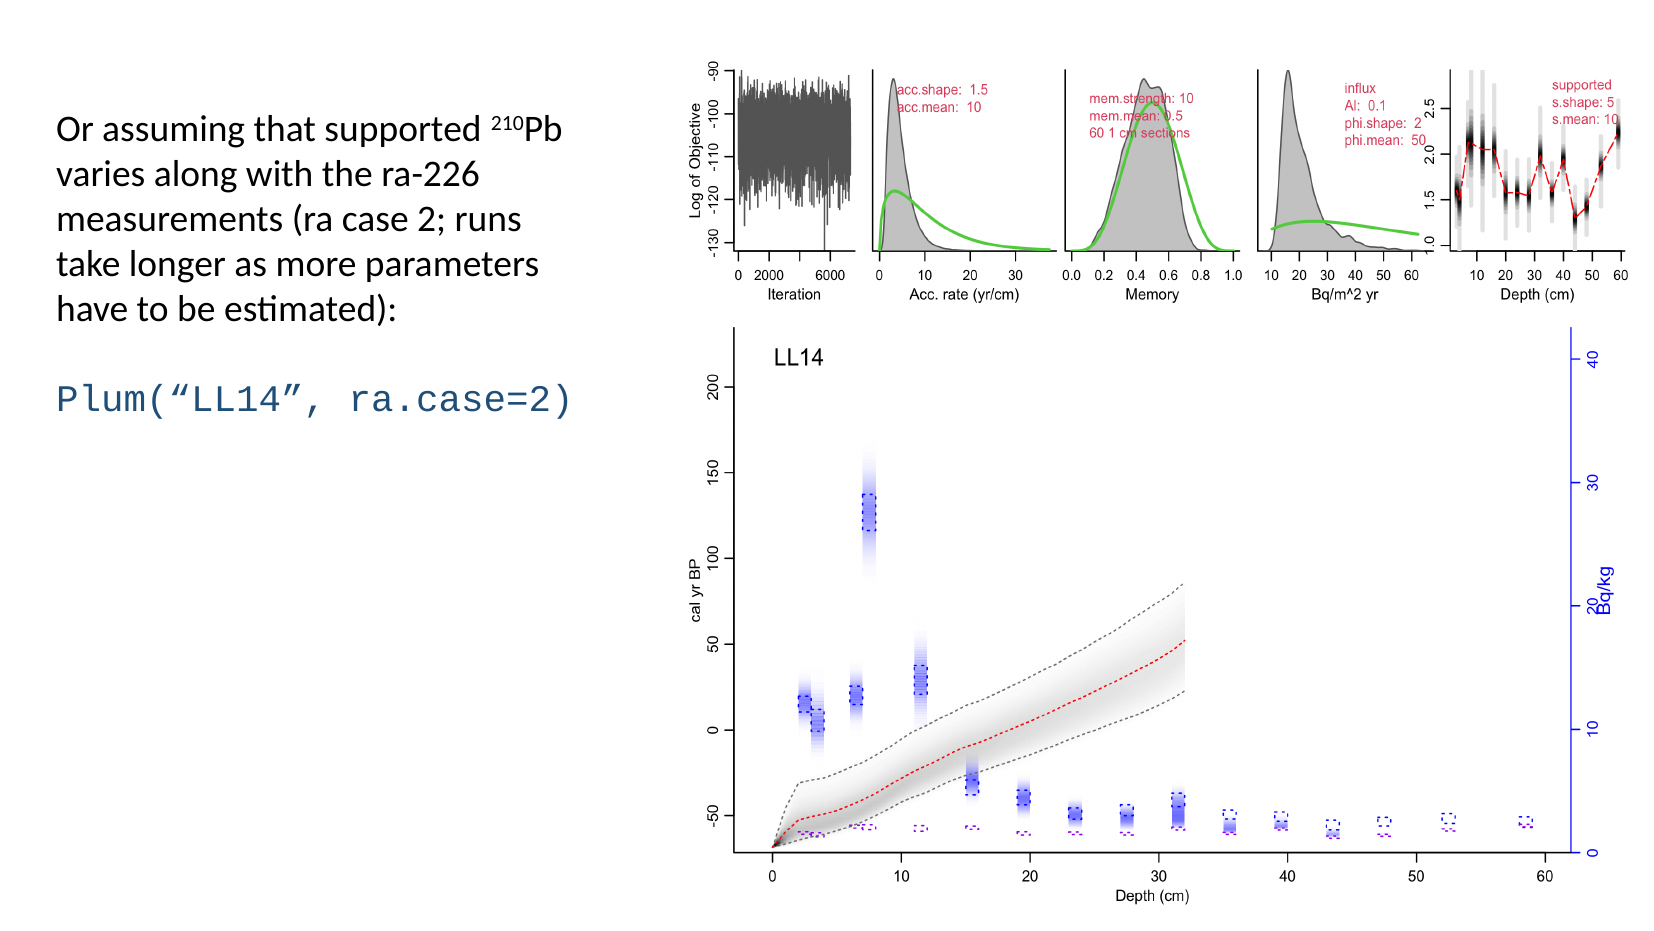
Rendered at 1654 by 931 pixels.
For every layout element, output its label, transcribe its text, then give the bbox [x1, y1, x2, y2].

text_box Or assuming that supported 210Pb varies along with the ra-226 measurements (ra case 2; runs take longer as more parameters have to be estimated): Plum(“LL14”, ra.case=2) [41, 96, 608, 427]
picture [680, 51, 1642, 910]
